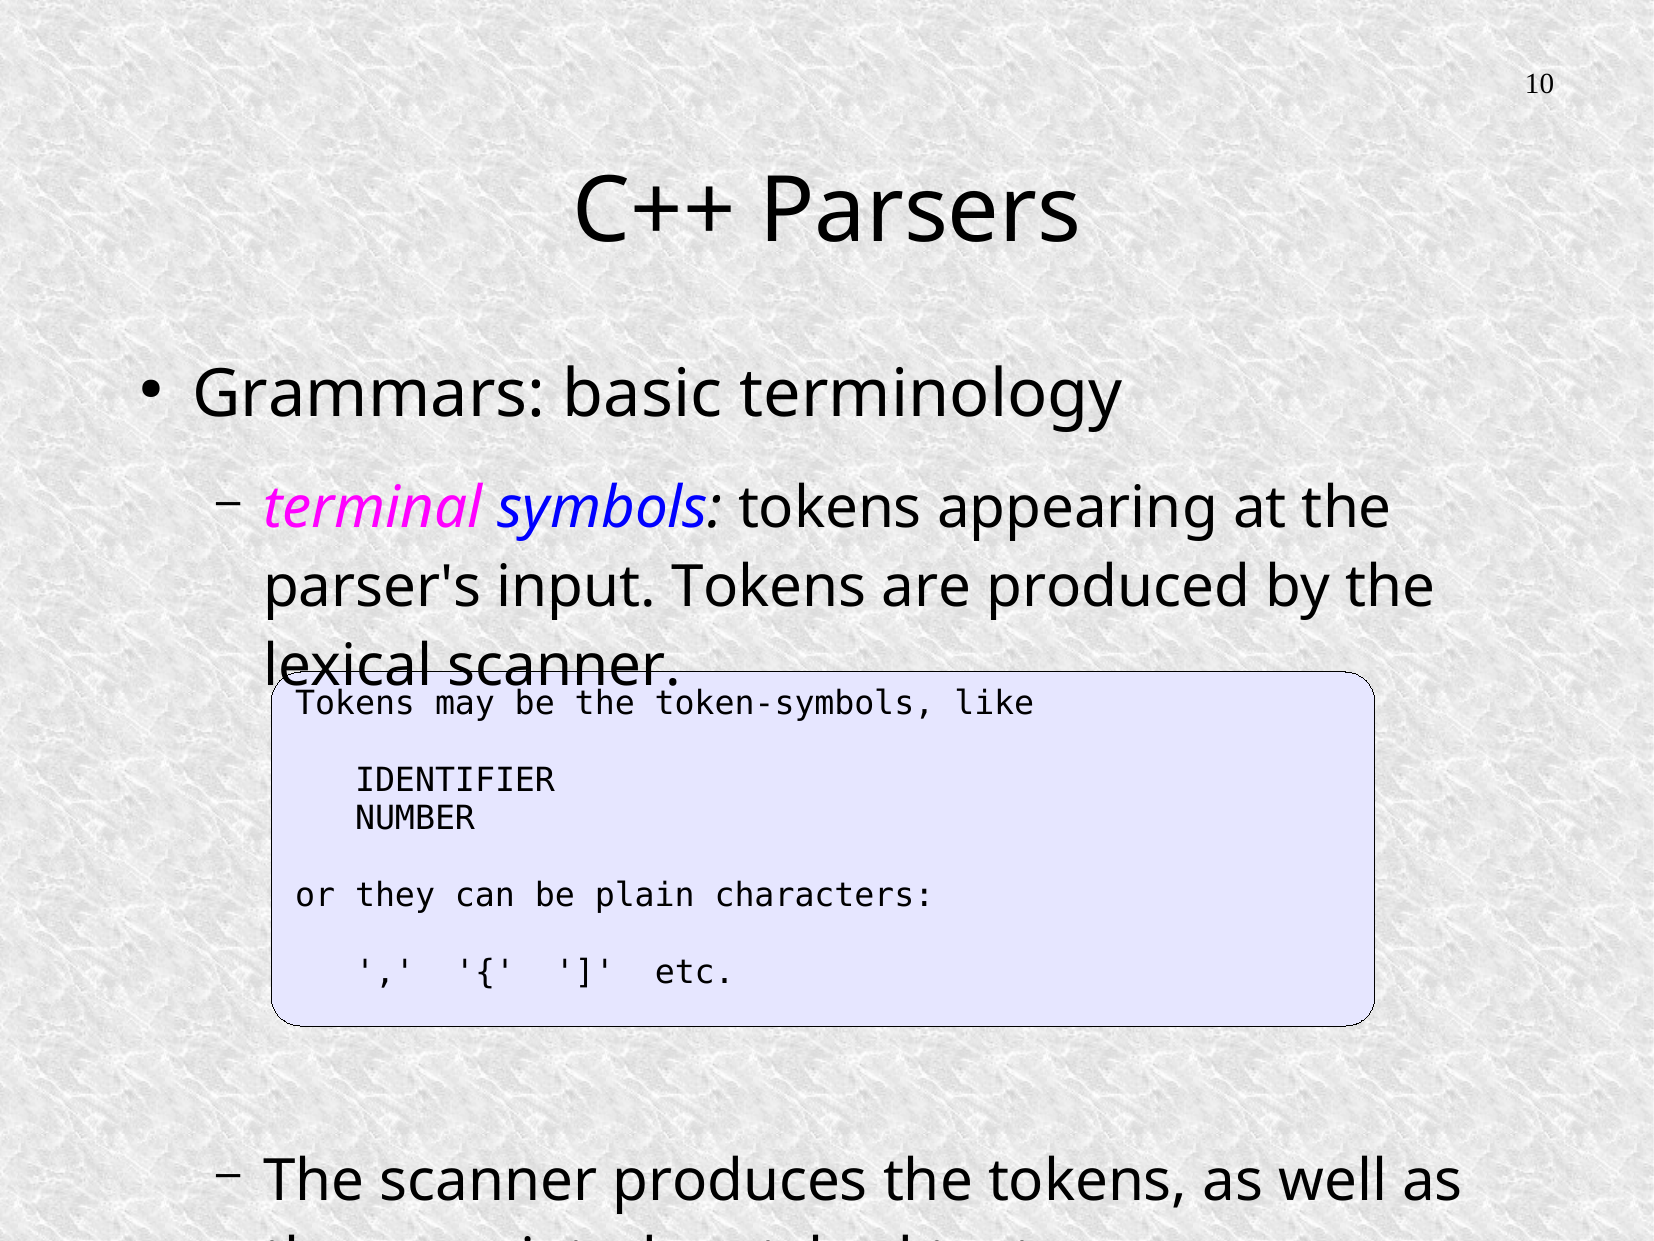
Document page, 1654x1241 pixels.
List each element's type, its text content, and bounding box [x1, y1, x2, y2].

text_box Tokens may be the token-symbols, like IDENTIFIER NUMBER or they can be plain characters: ',' '{' ']' etc. [295, 683, 1331, 1042]
list Grammars: basic terminology terminal symbols: tokens appearing at the parser's input. Tokens are produced by the lexical scanner. The scanner produces the tokens, as well as the associated matched text. [121, 344, 1534, 1205]
picture [0, 0, 1654, 1241]
title C++ Parsers [121, 102, 1534, 311]
